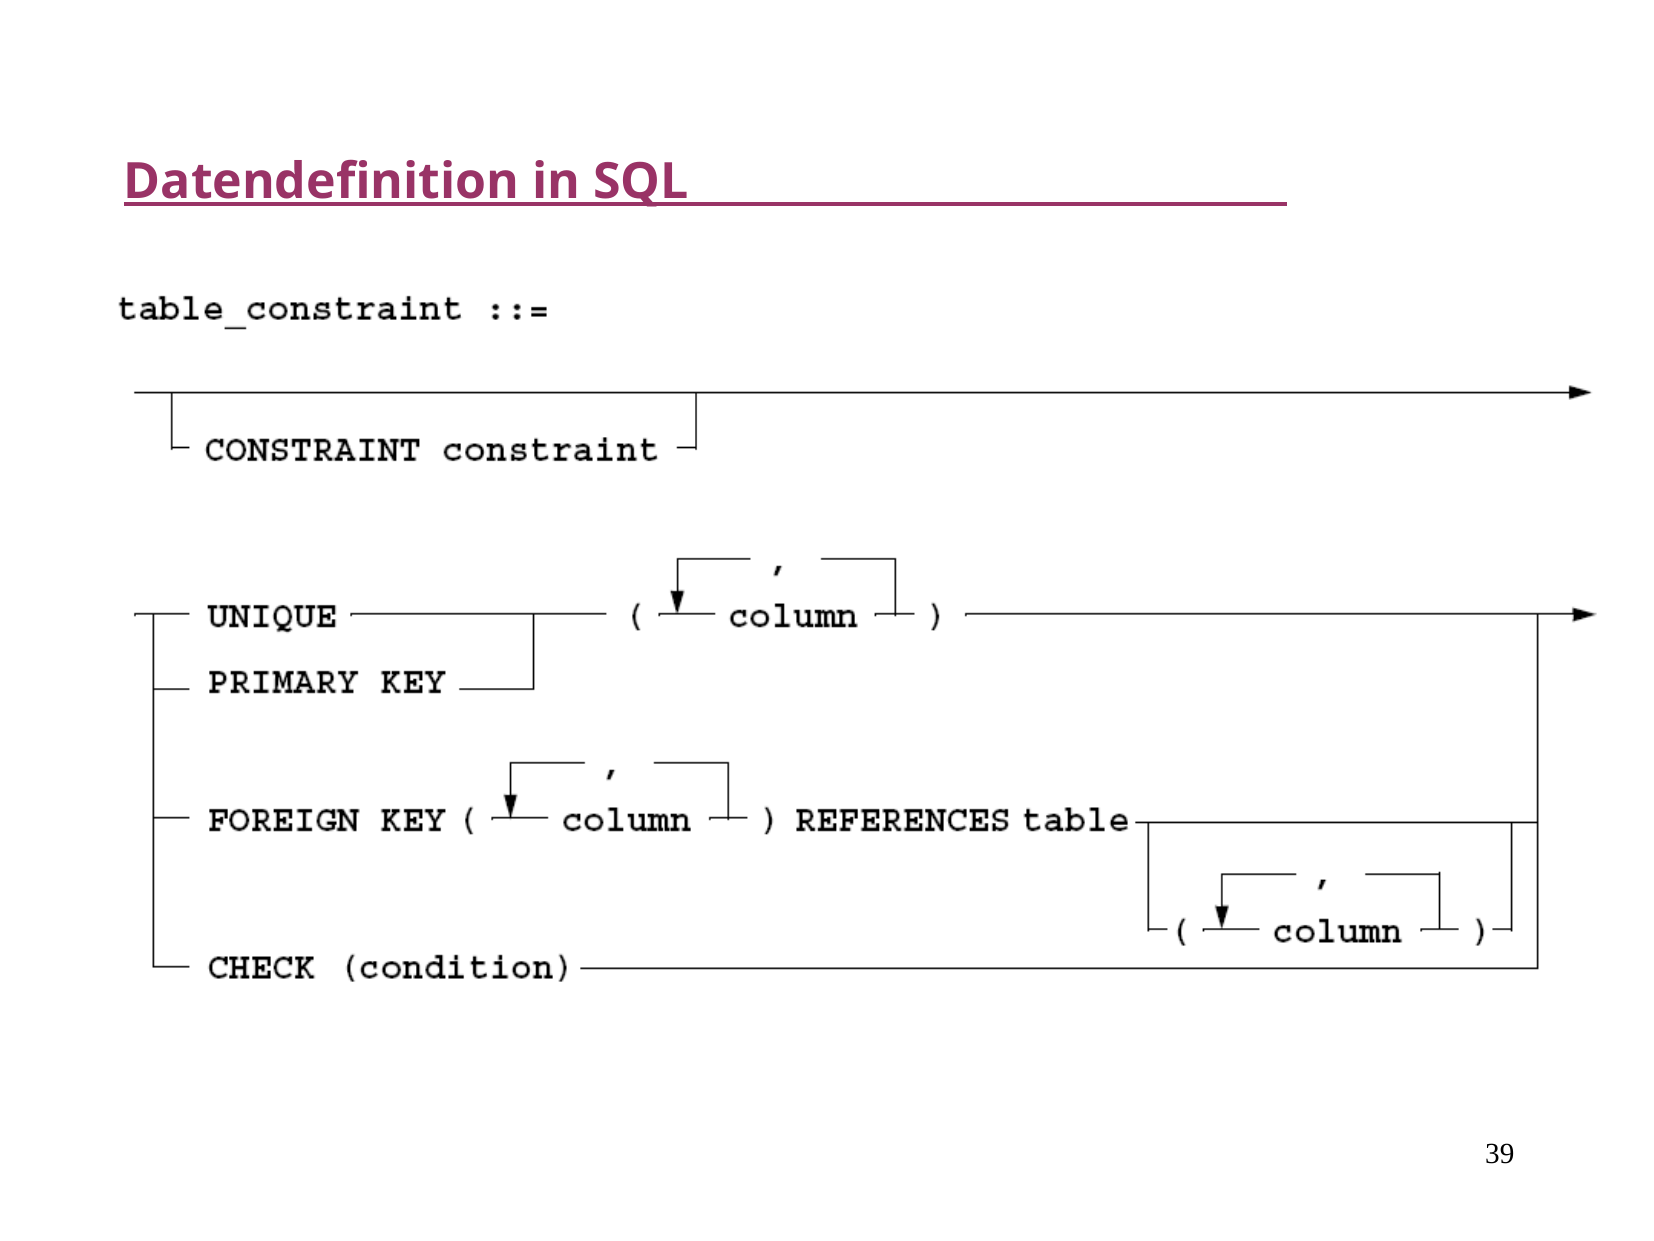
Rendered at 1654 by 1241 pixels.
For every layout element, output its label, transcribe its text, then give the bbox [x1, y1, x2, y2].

title Datendefinition in SQL [124, 110, 1530, 249]
picture [113, 287, 1623, 1029]
